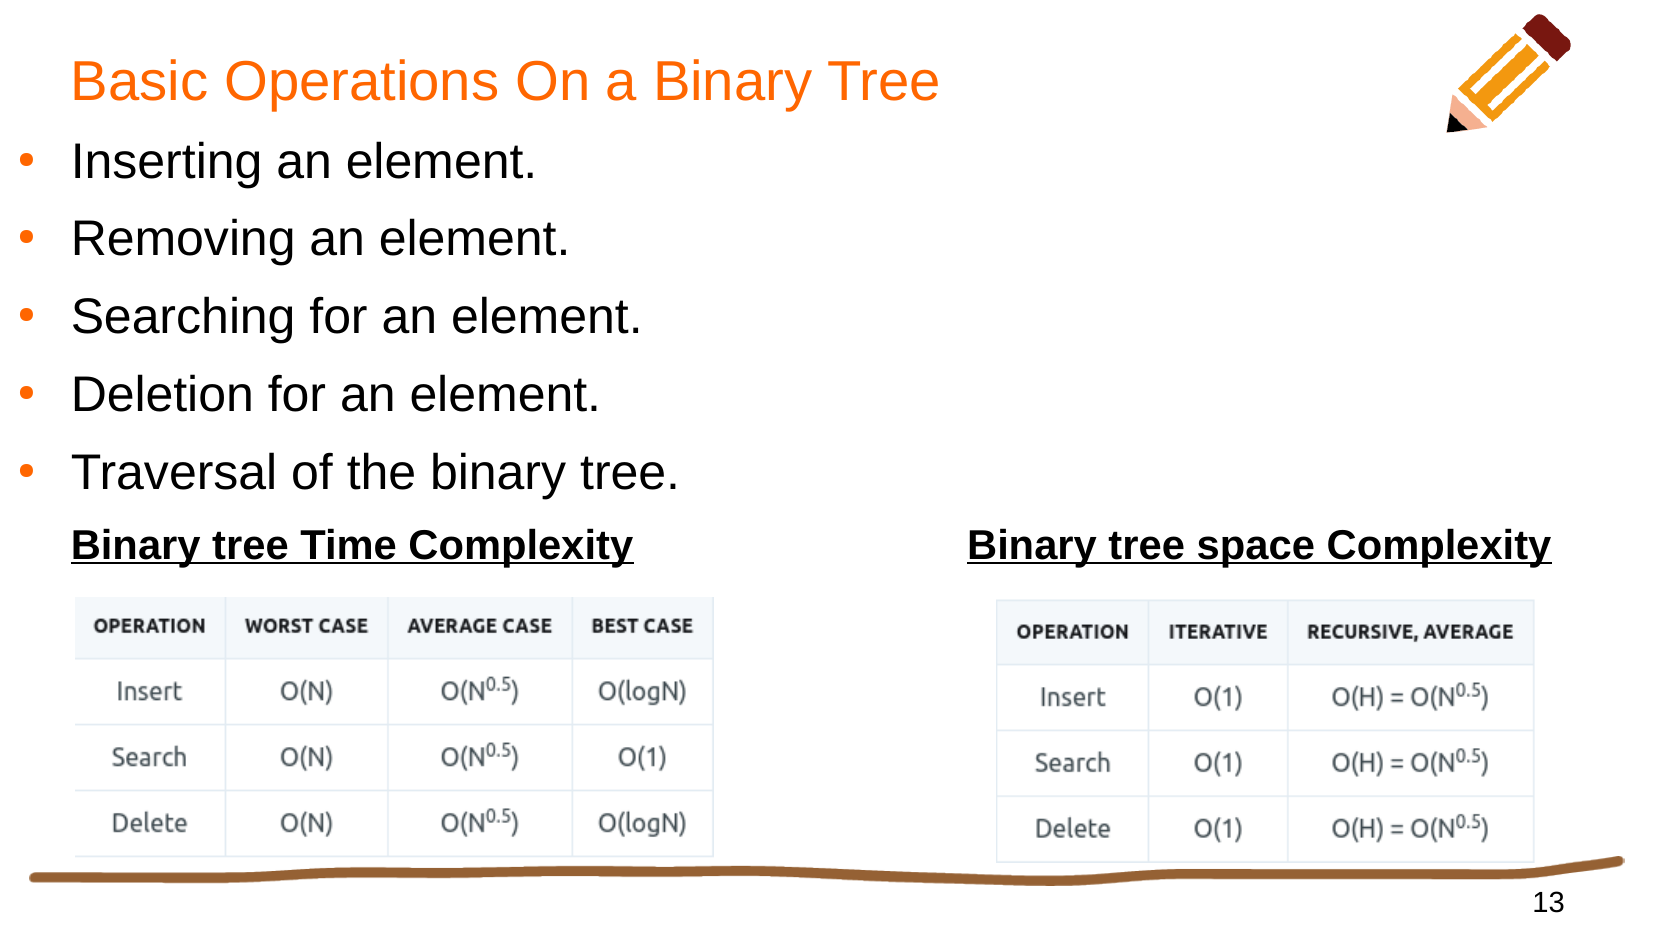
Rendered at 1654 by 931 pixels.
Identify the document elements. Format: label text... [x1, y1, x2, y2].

title Basic Operations On a Binary Tree [0, 29, 1359, 132]
picture [1446, 14, 1571, 132]
list Inserting an element. Removing an element. Searching for an element. Deletion for an element. Traversal of the binary tree. Binary tree Time Complexity Binary tree space Complexity [0, 132, 1613, 859]
picture [29, 592, 1625, 886]
